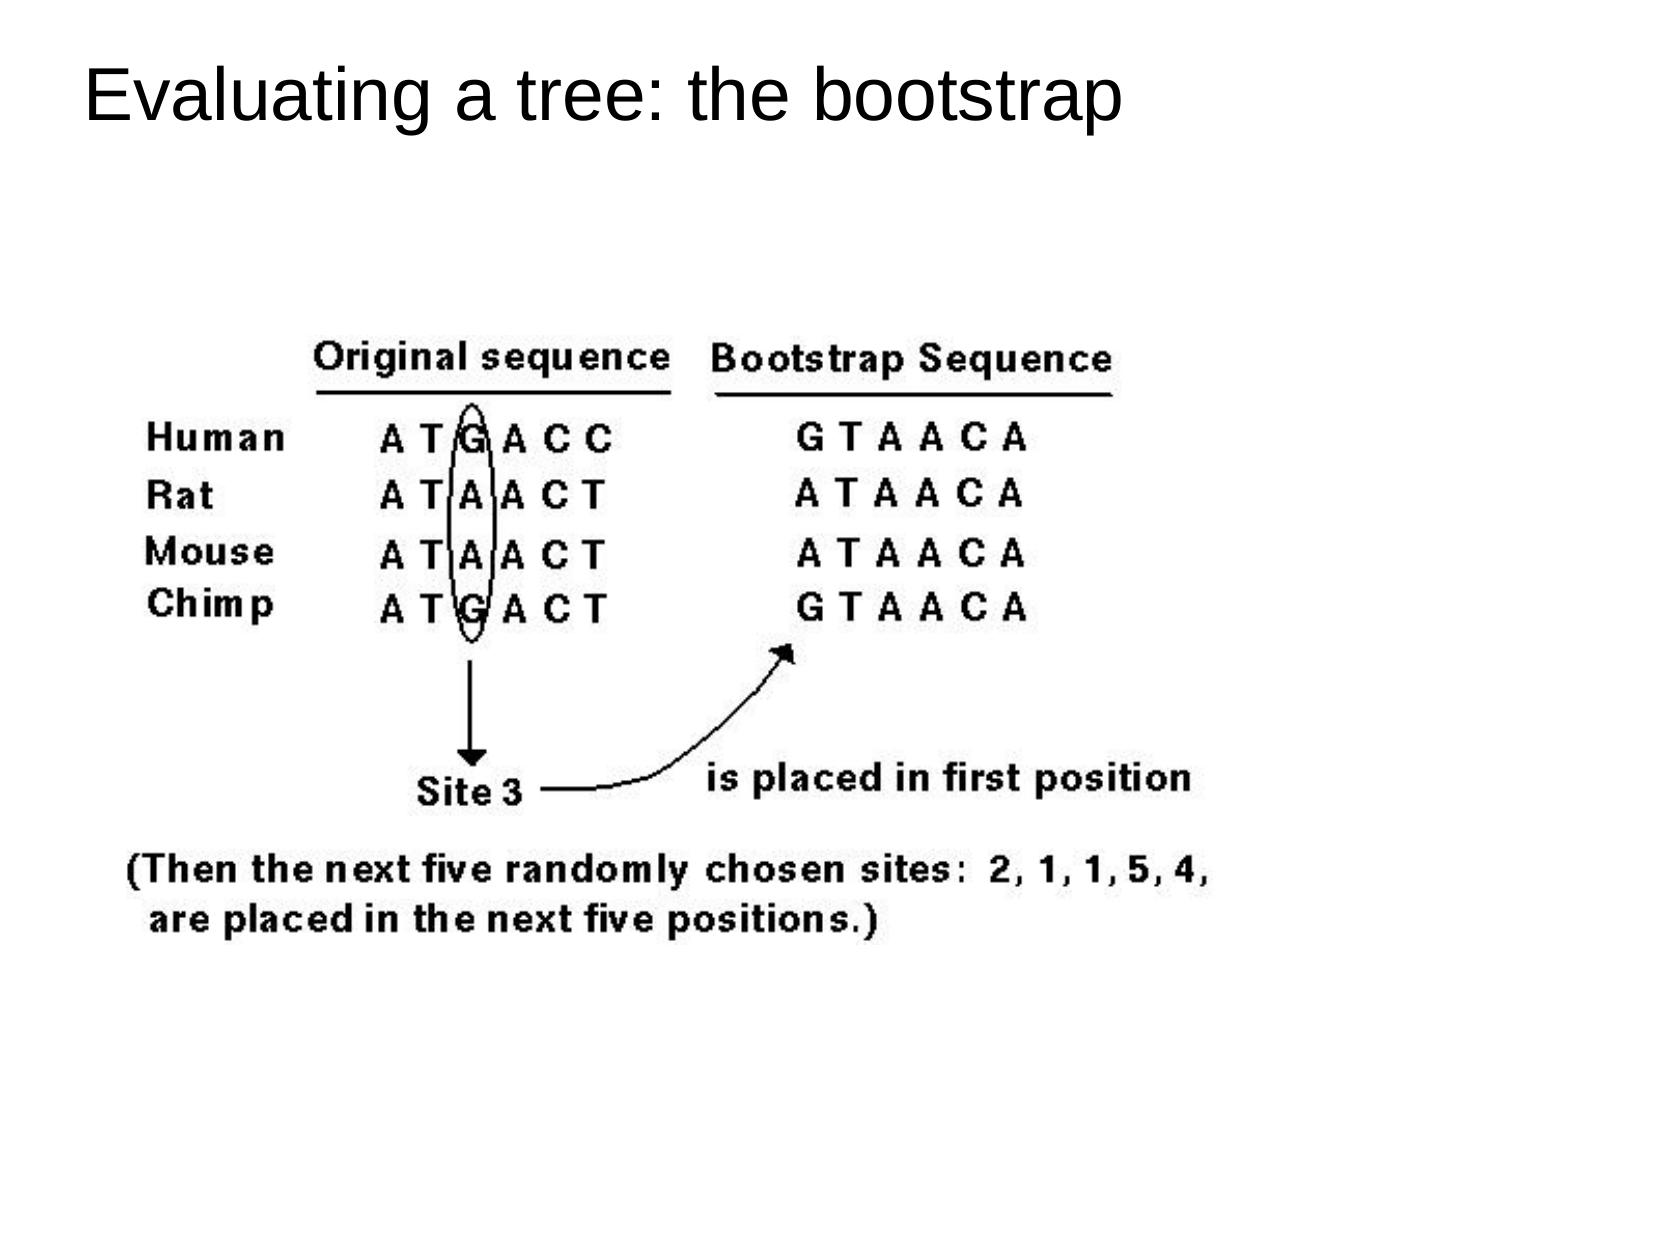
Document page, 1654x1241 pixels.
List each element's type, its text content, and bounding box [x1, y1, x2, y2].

picture [126, 335, 1213, 946]
text_box Evaluating a tree: the bootstrap [68, 45, 1141, 145]
